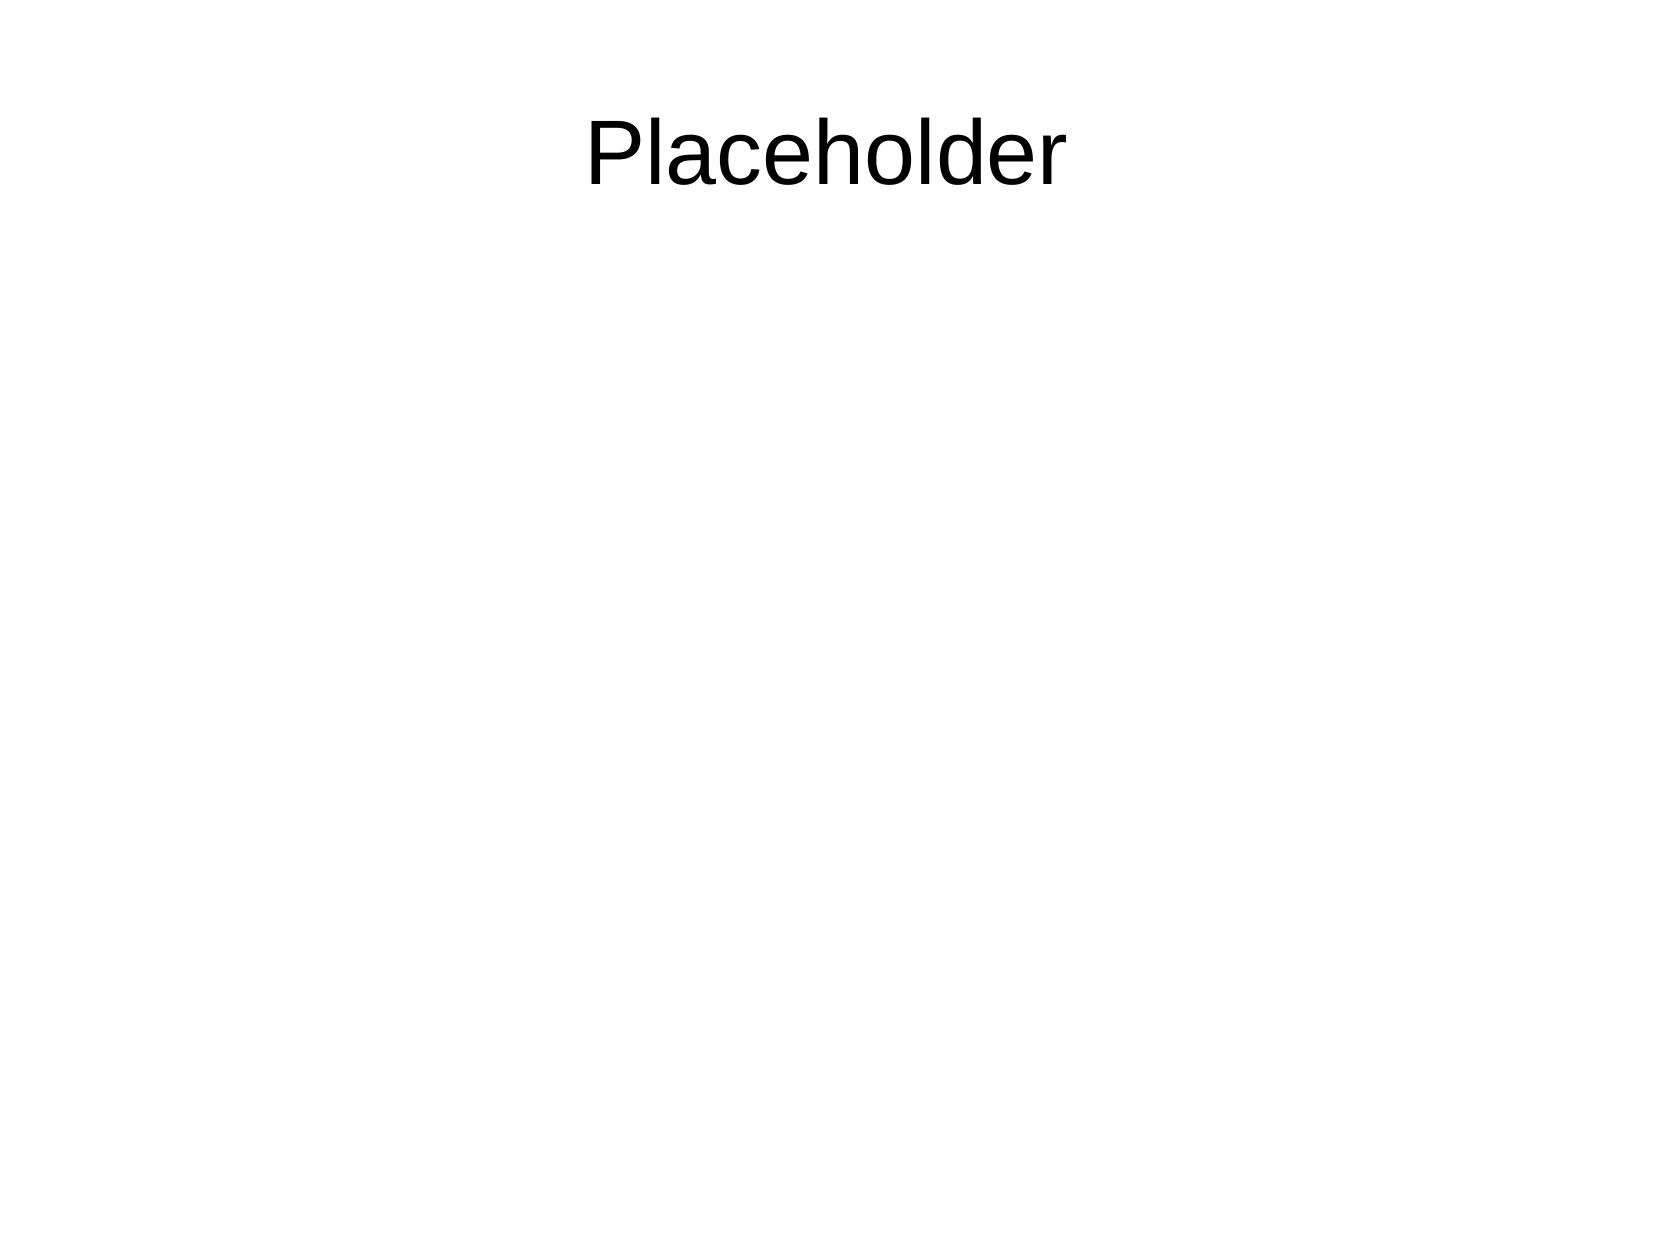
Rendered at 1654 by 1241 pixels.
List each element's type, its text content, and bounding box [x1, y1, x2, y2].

title Placeholder [82, 49, 1571, 257]
